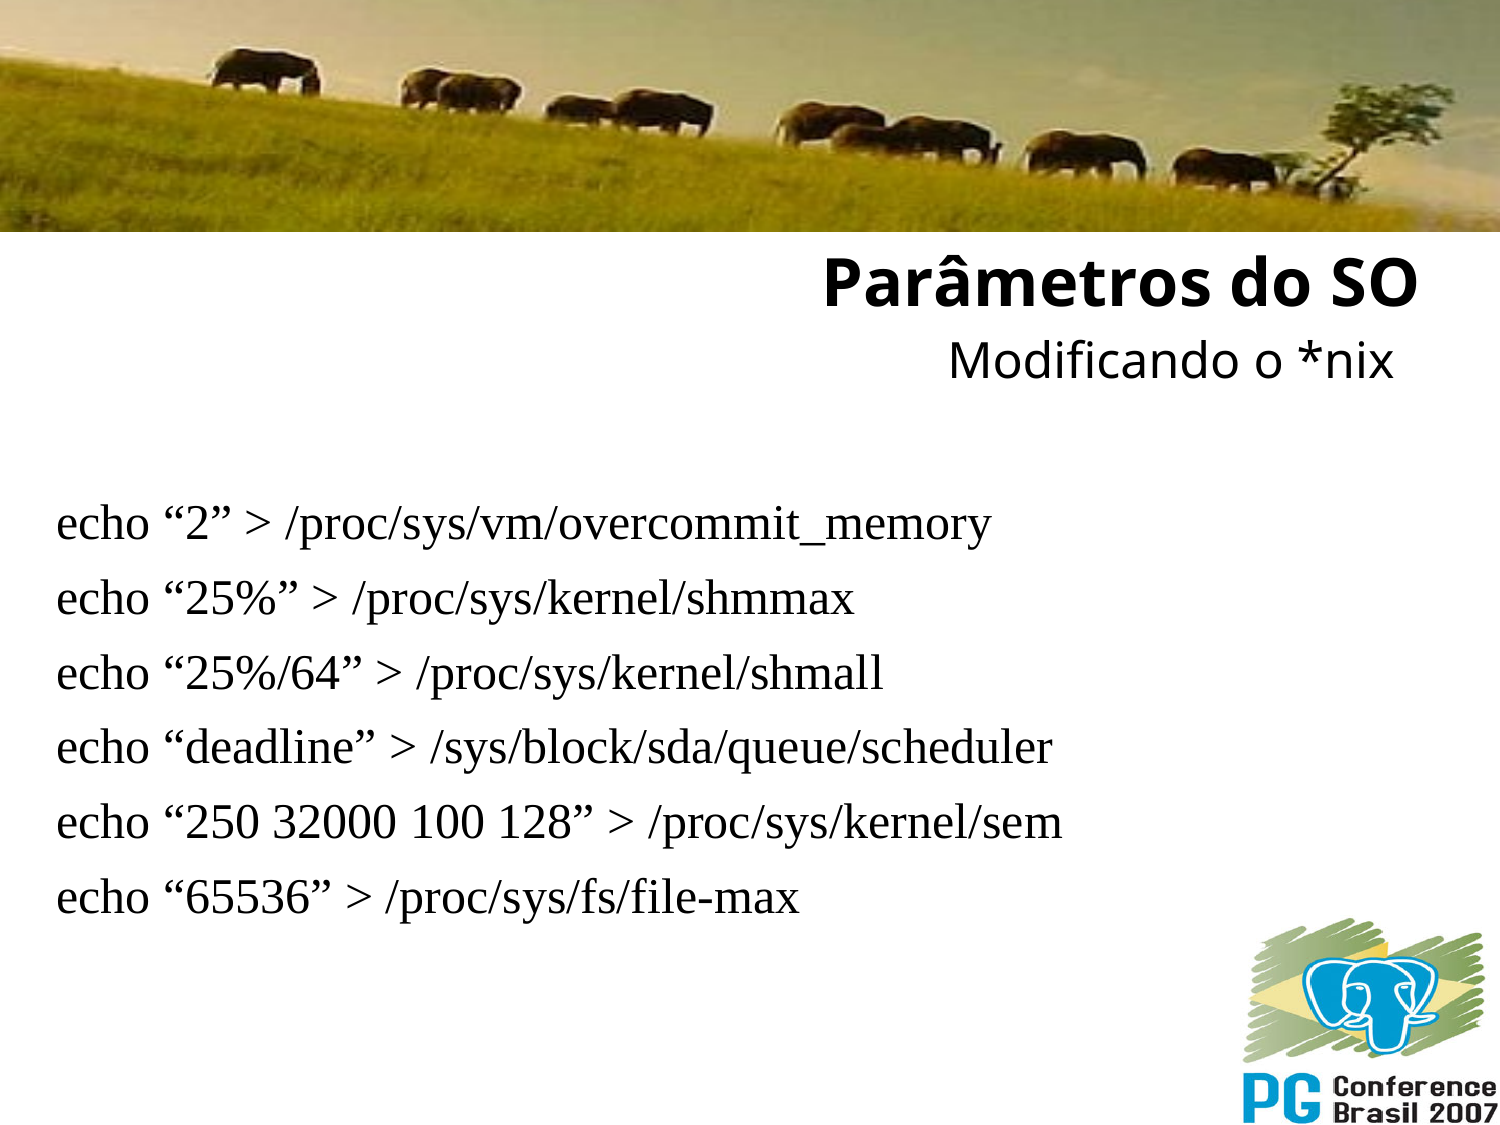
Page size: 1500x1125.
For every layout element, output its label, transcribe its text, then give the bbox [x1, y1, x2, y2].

list echo “2” > /proc/sys/vm/overcommit_memory echo “25%” > /proc/sys/kernel/shmmax echo “25%/64” > /proc/sys/kernel/shmall echo “deadline” > /sys/block/sda/queue/scheduler echo “250 32000 100 128” > /proc/sys/kernel/sem echo “65536” > /proc/sys/fs/file-max [55, 420, 1444, 1041]
text_box Parâmetros do SO Modificando o *nix [472, 232, 1436, 384]
picture [1240, 915, 1500, 1125]
picture [0, 0, 1500, 232]
